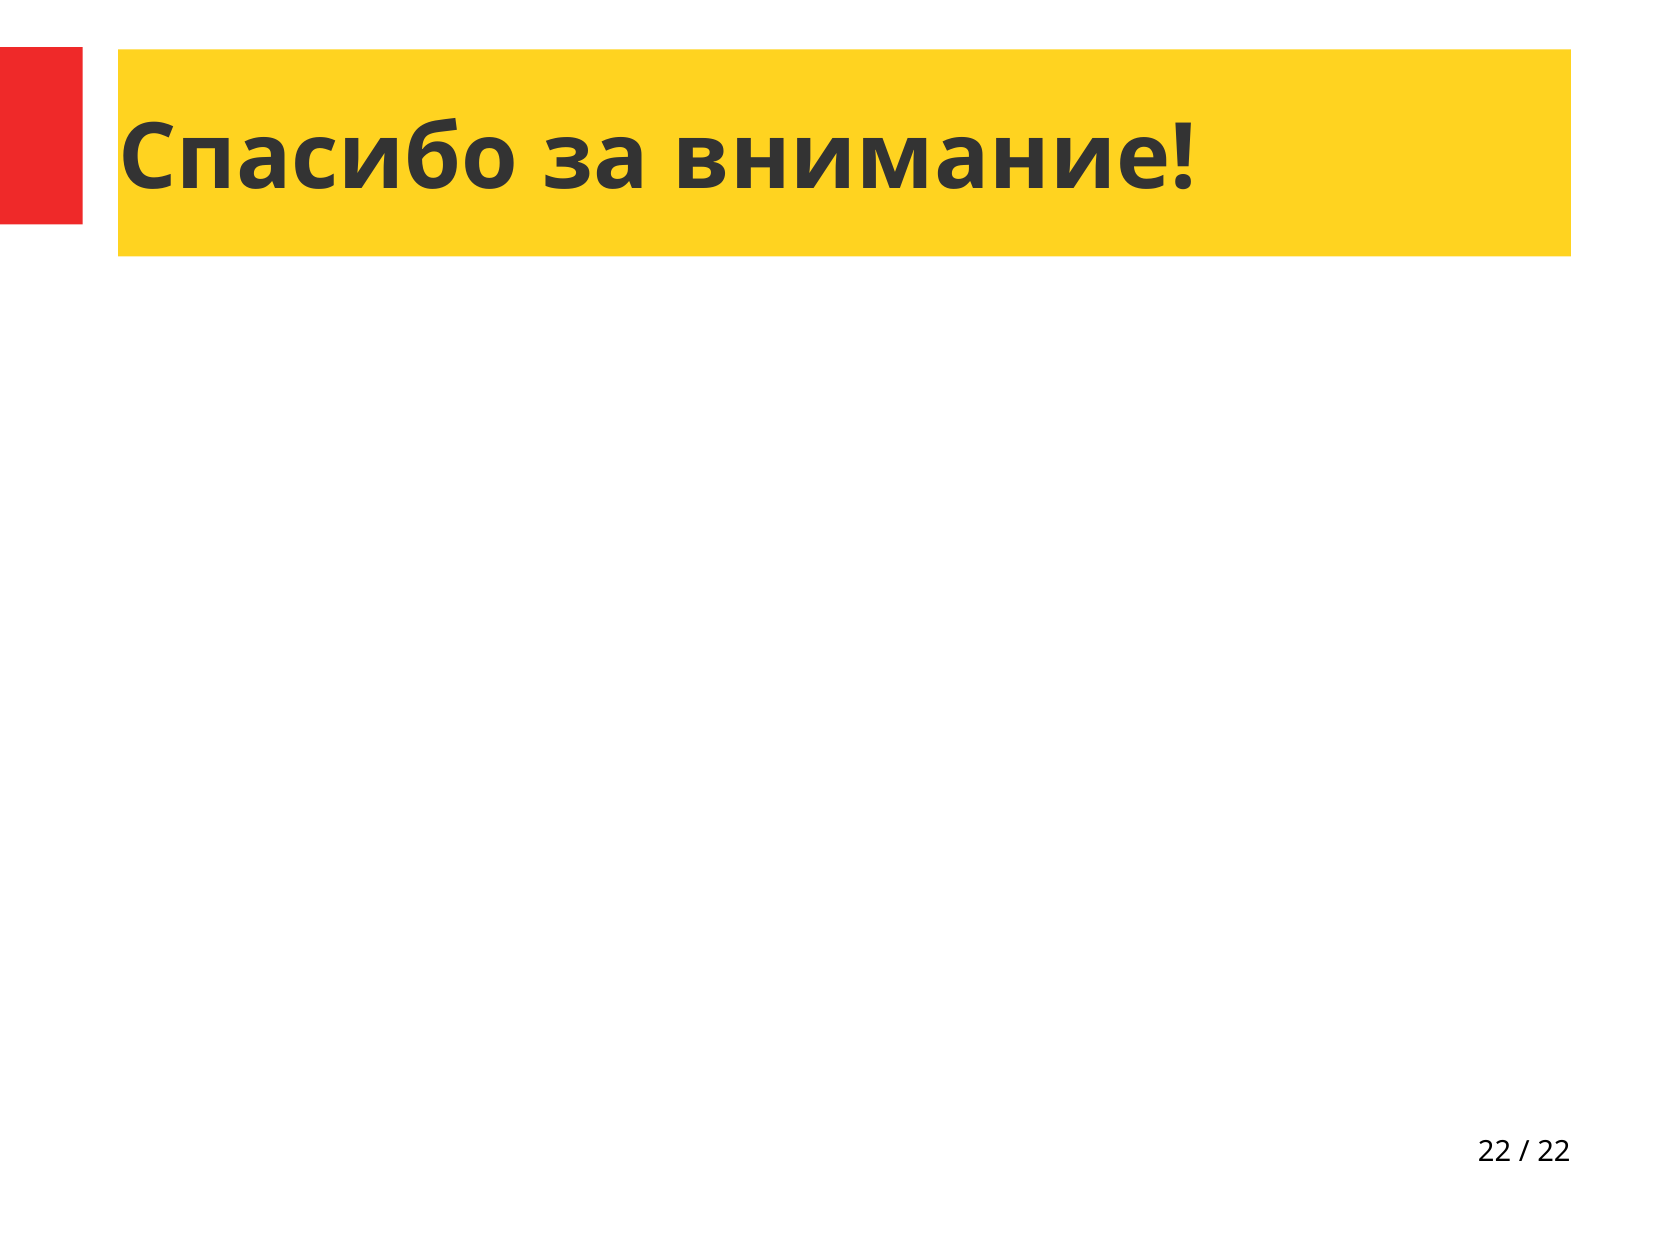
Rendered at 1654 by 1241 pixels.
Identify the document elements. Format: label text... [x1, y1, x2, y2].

title Спасибо за внимание! [118, 49, 1571, 257]
